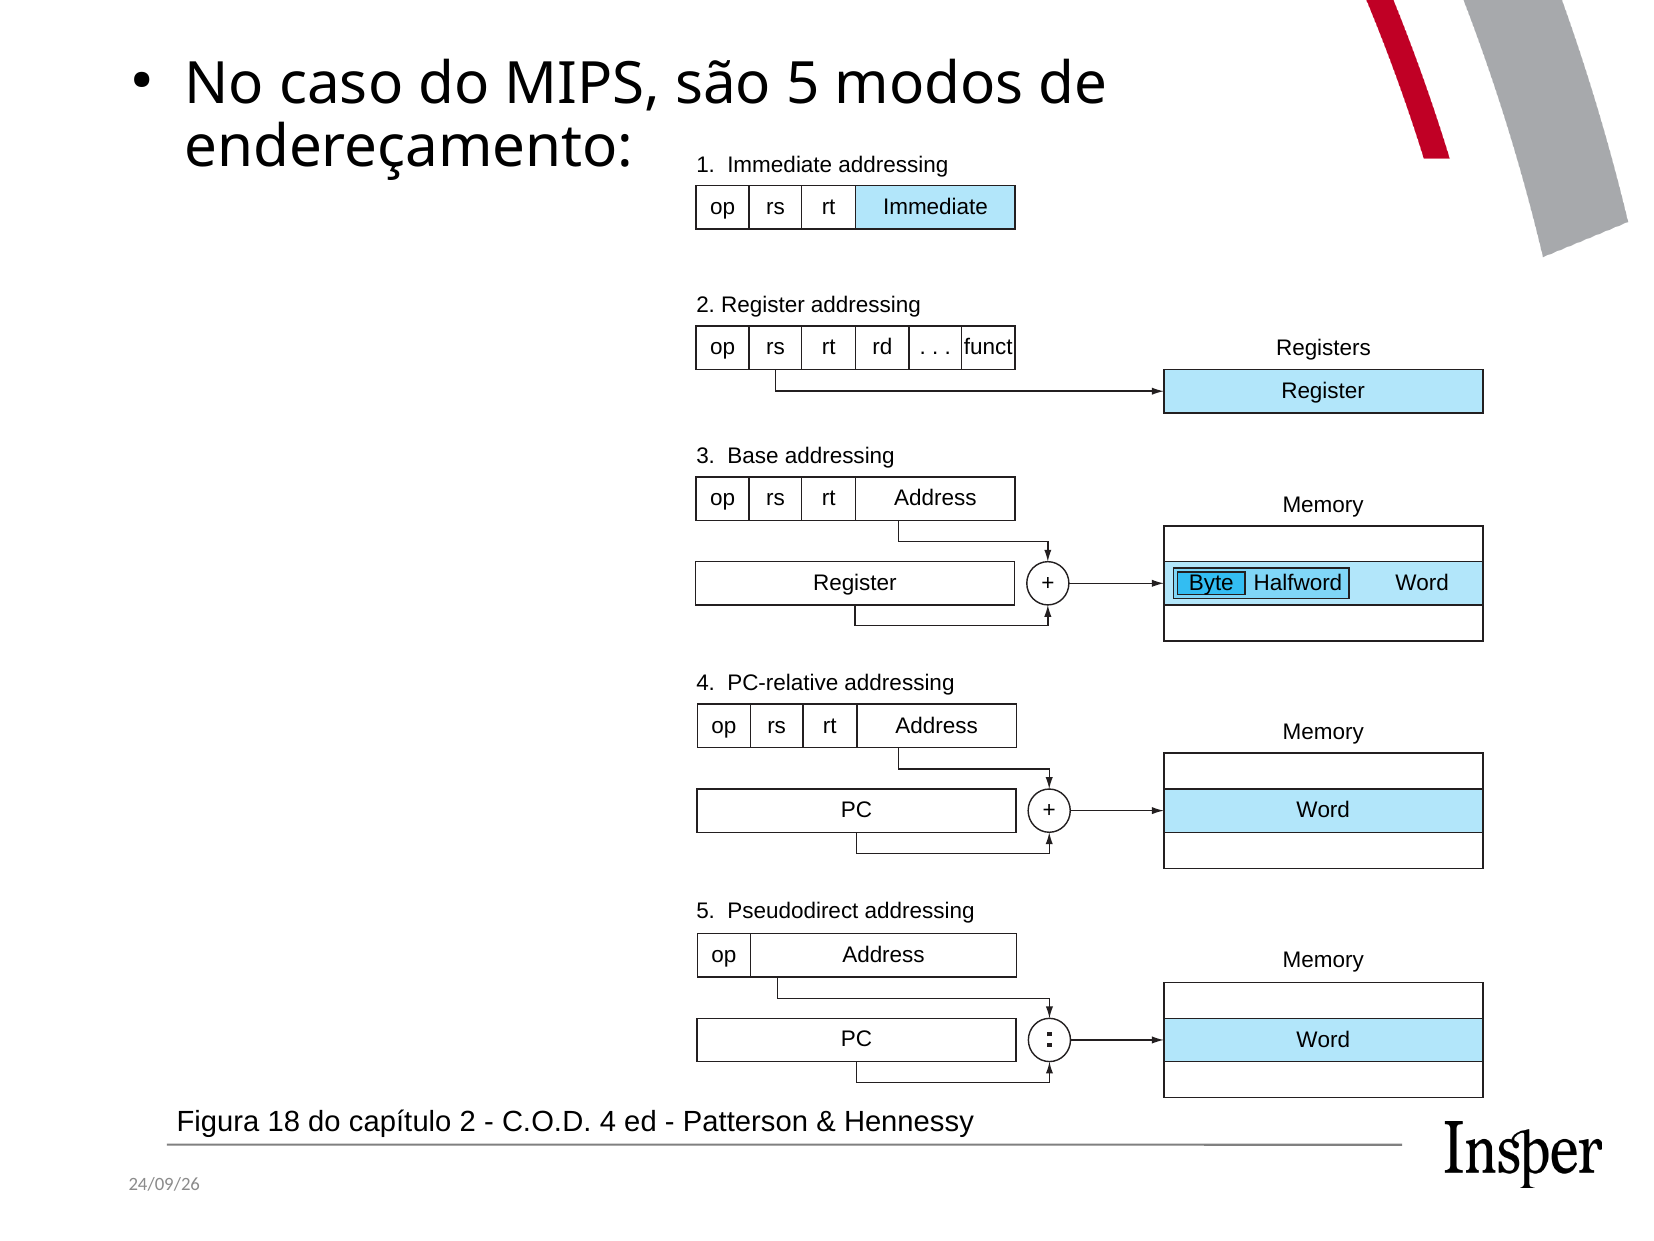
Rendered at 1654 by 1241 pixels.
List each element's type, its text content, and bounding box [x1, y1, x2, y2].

list No caso do MIPS, são 5 modos de endereçamento: [113, 53, 1540, 1134]
picture [671, 132, 1508, 1122]
text_box Figura 18 do capítulo 2 - C.O.D. 4 ed - Patterson & Hennessy [161, 1097, 1047, 1145]
